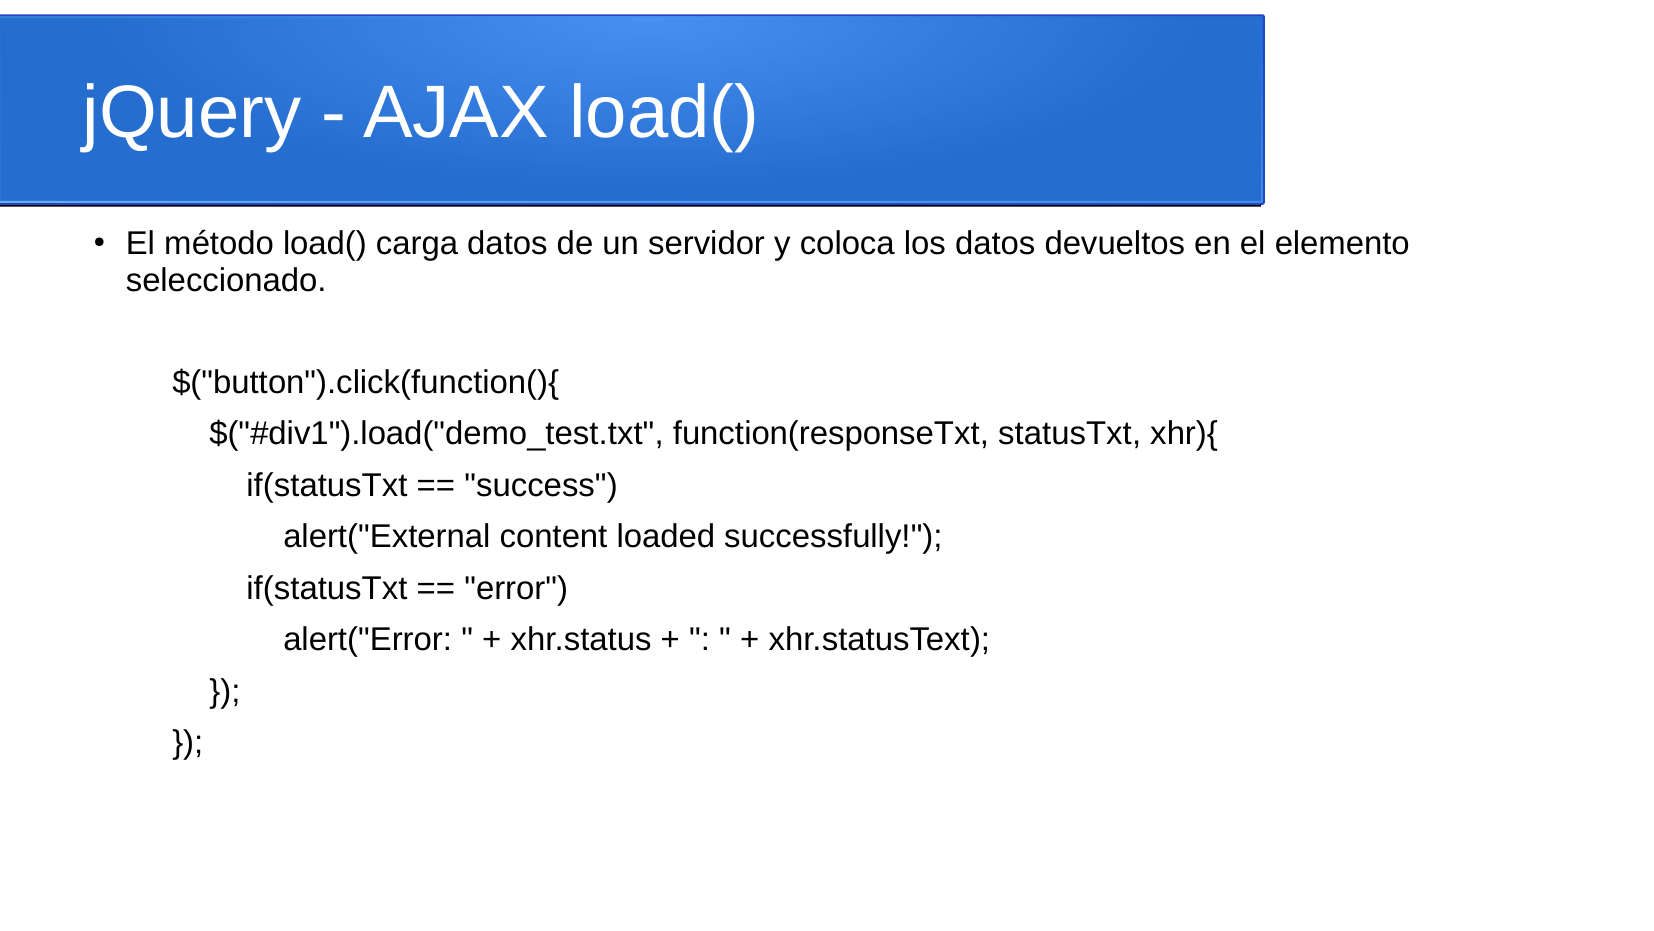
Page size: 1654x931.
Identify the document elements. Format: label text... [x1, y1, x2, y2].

list El método load() carga datos de un servidor y coloca los datos devueltos en el elemento seleccionado. $("button").click(function(){ $("#div1").load("demo_test.txt", function(responseTxt, statusTxt, xhr){ if(statusTxt == "success") alert("External content loaded successfully!"); if(statusTxt == "error") alert("Error: " + xhr.status + ": " + xhr.statusText); }); }); [82, 224, 1571, 764]
title jQuery - AJAX load() [82, 35, 1235, 189]
